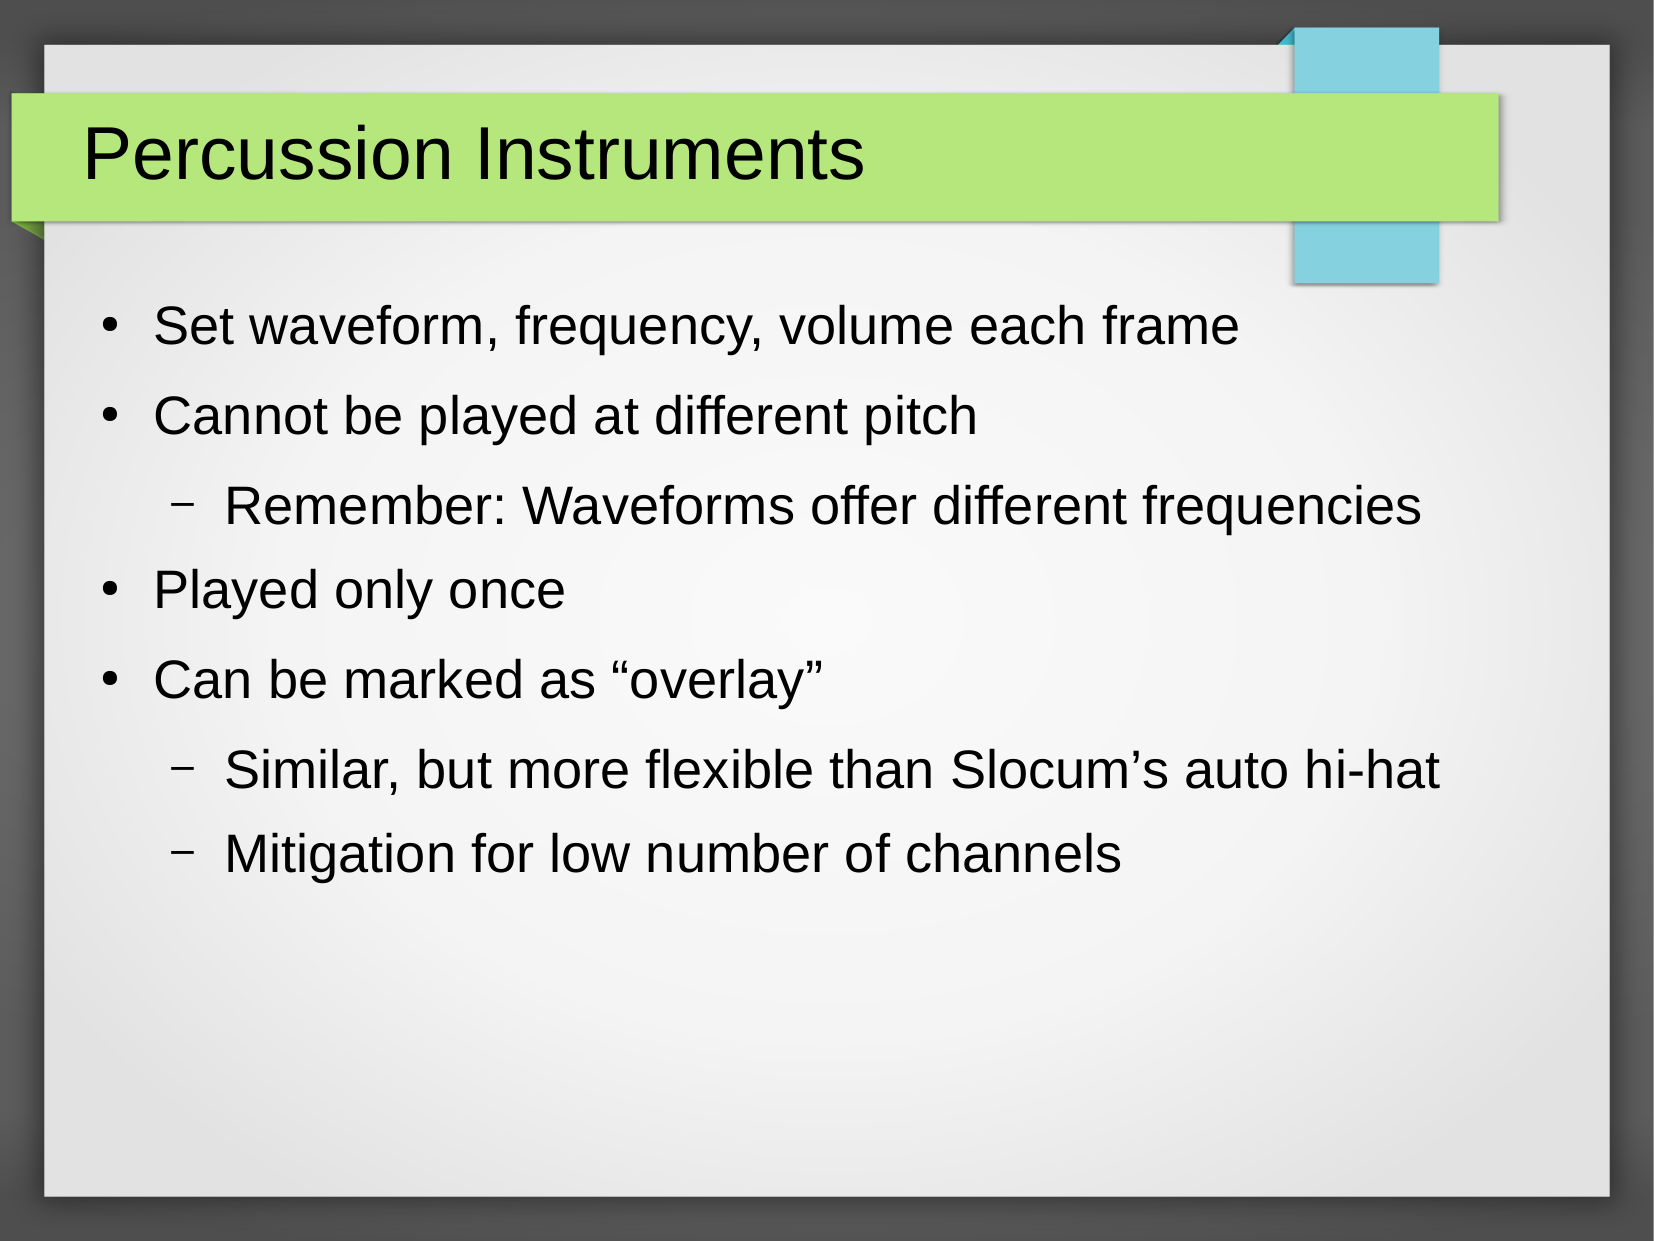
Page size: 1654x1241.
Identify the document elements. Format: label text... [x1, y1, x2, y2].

picture [0, 0, 1654, 1241]
title Percussion Instruments [82, 94, 1264, 213]
list Set waveform, frequency, volume each frame Cannot be played at different pitch Remember: Waveforms offer different frequencies Played only once Can be marked as “overlay” Similar, but more flexible than Slocum’s auto hi-hat Mitigation for low number of channels [82, 295, 1571, 1141]
